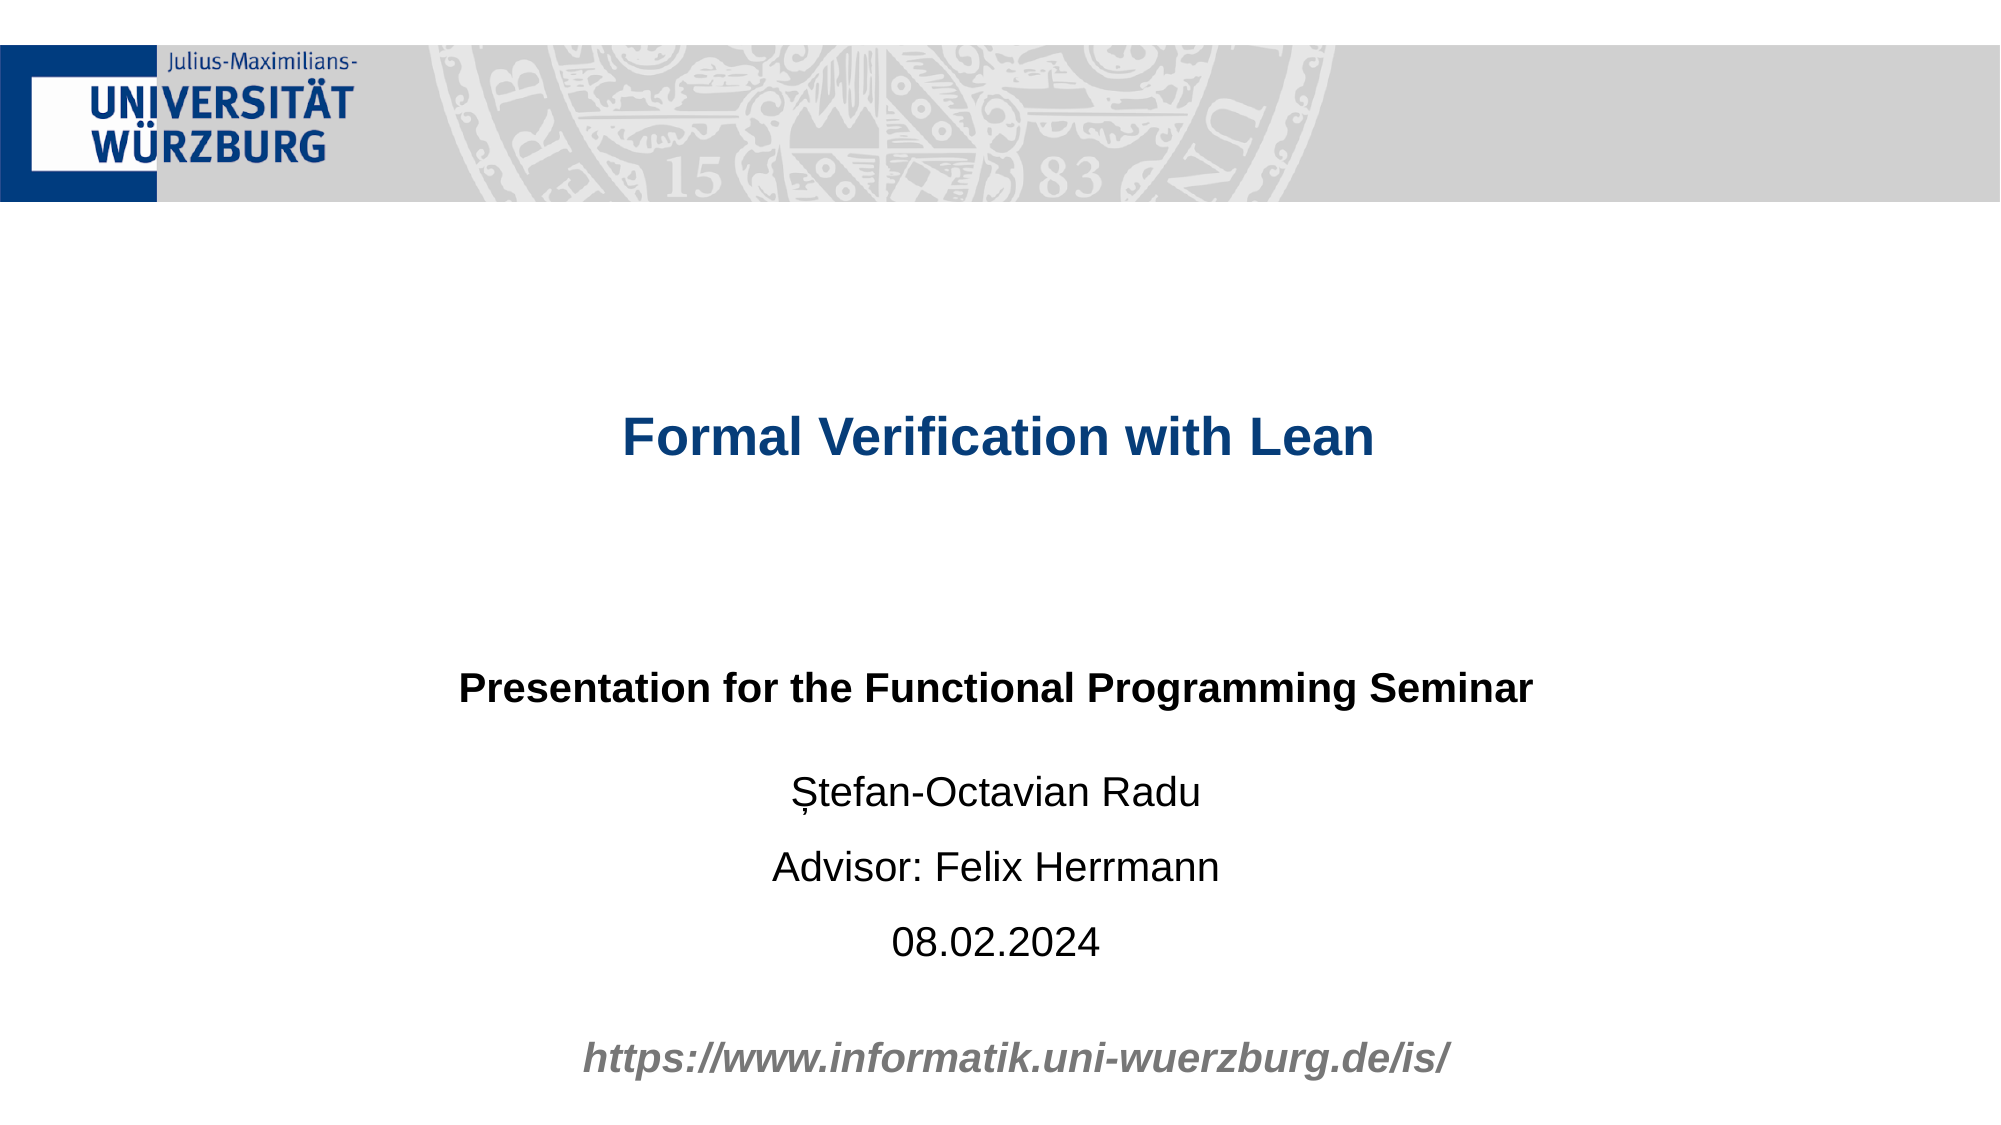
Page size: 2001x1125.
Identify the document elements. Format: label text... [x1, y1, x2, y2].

picture [0, 45, 2000, 202]
subtitle Ștefan-Octavian Radu Advisor: Felix Herrmann 08.02.2024 [296, 732, 1697, 974]
title Formal Verification with Lean [80, 284, 1920, 585]
